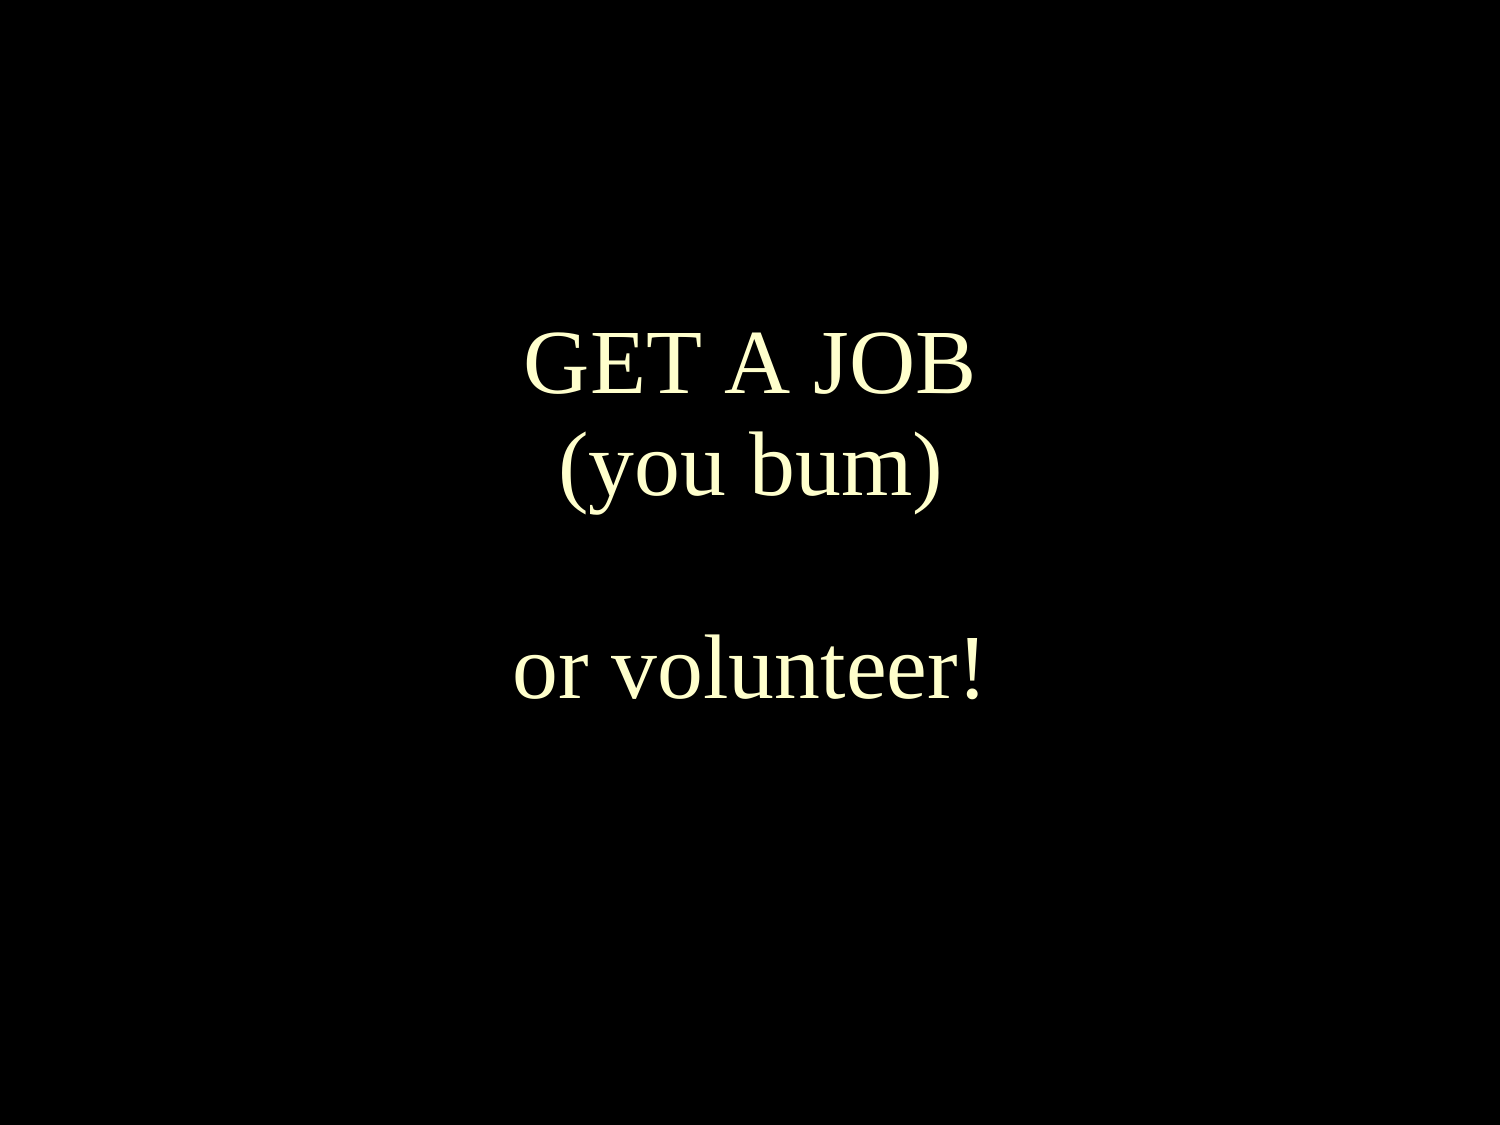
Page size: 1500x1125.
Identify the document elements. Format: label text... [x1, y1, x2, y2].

title GET A JOB (you bum) or volunteer! [22, 129, 1480, 901]
